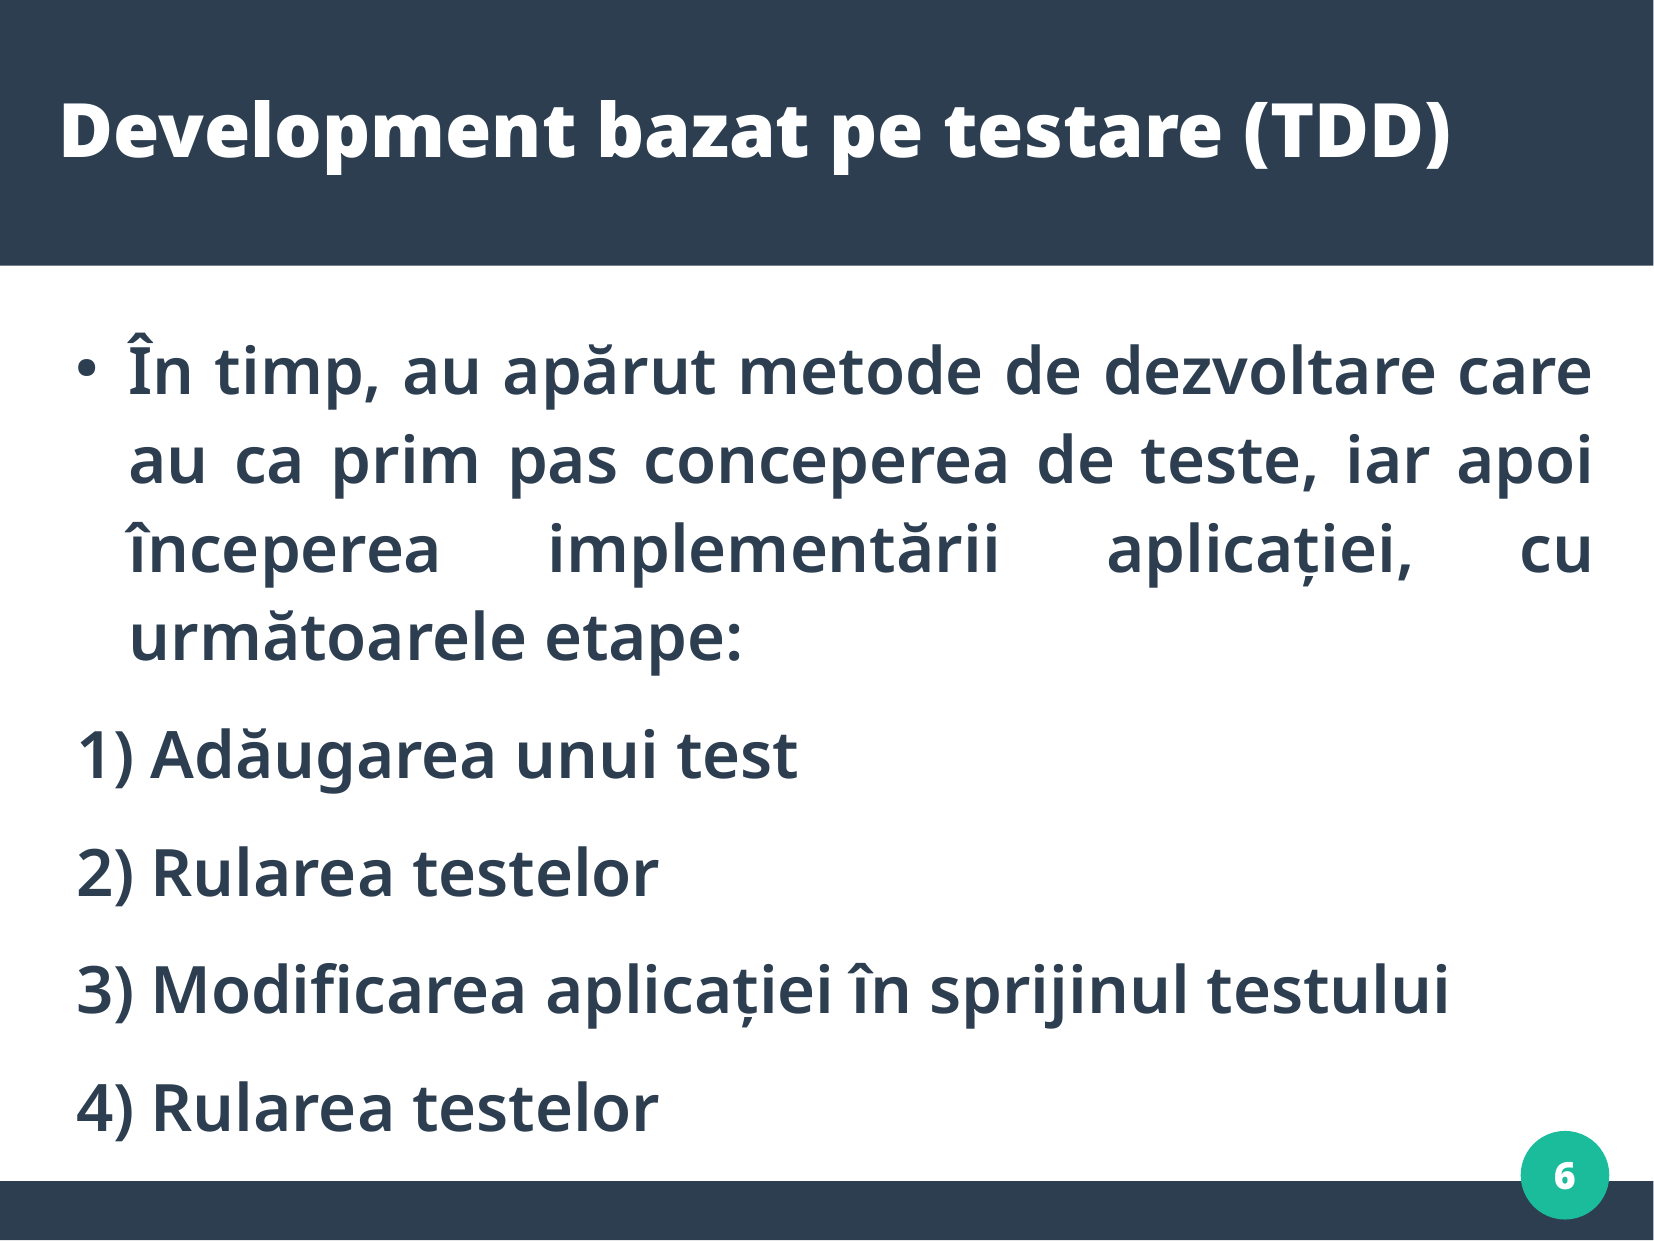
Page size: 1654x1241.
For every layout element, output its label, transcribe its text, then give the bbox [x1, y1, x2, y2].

title Development bazat pe testare (TDD) [59, 49, 1595, 207]
list În timp, au apărut metode de dezvoltare care au ca prim pas conceperea de teste, iar apoi începerea implementării aplicației, cu următoarele etape: Adăugarea unui test Rularea testelor Modificarea aplicației în sprijinul testului Rularea testelor [59, 324, 1595, 1152]
